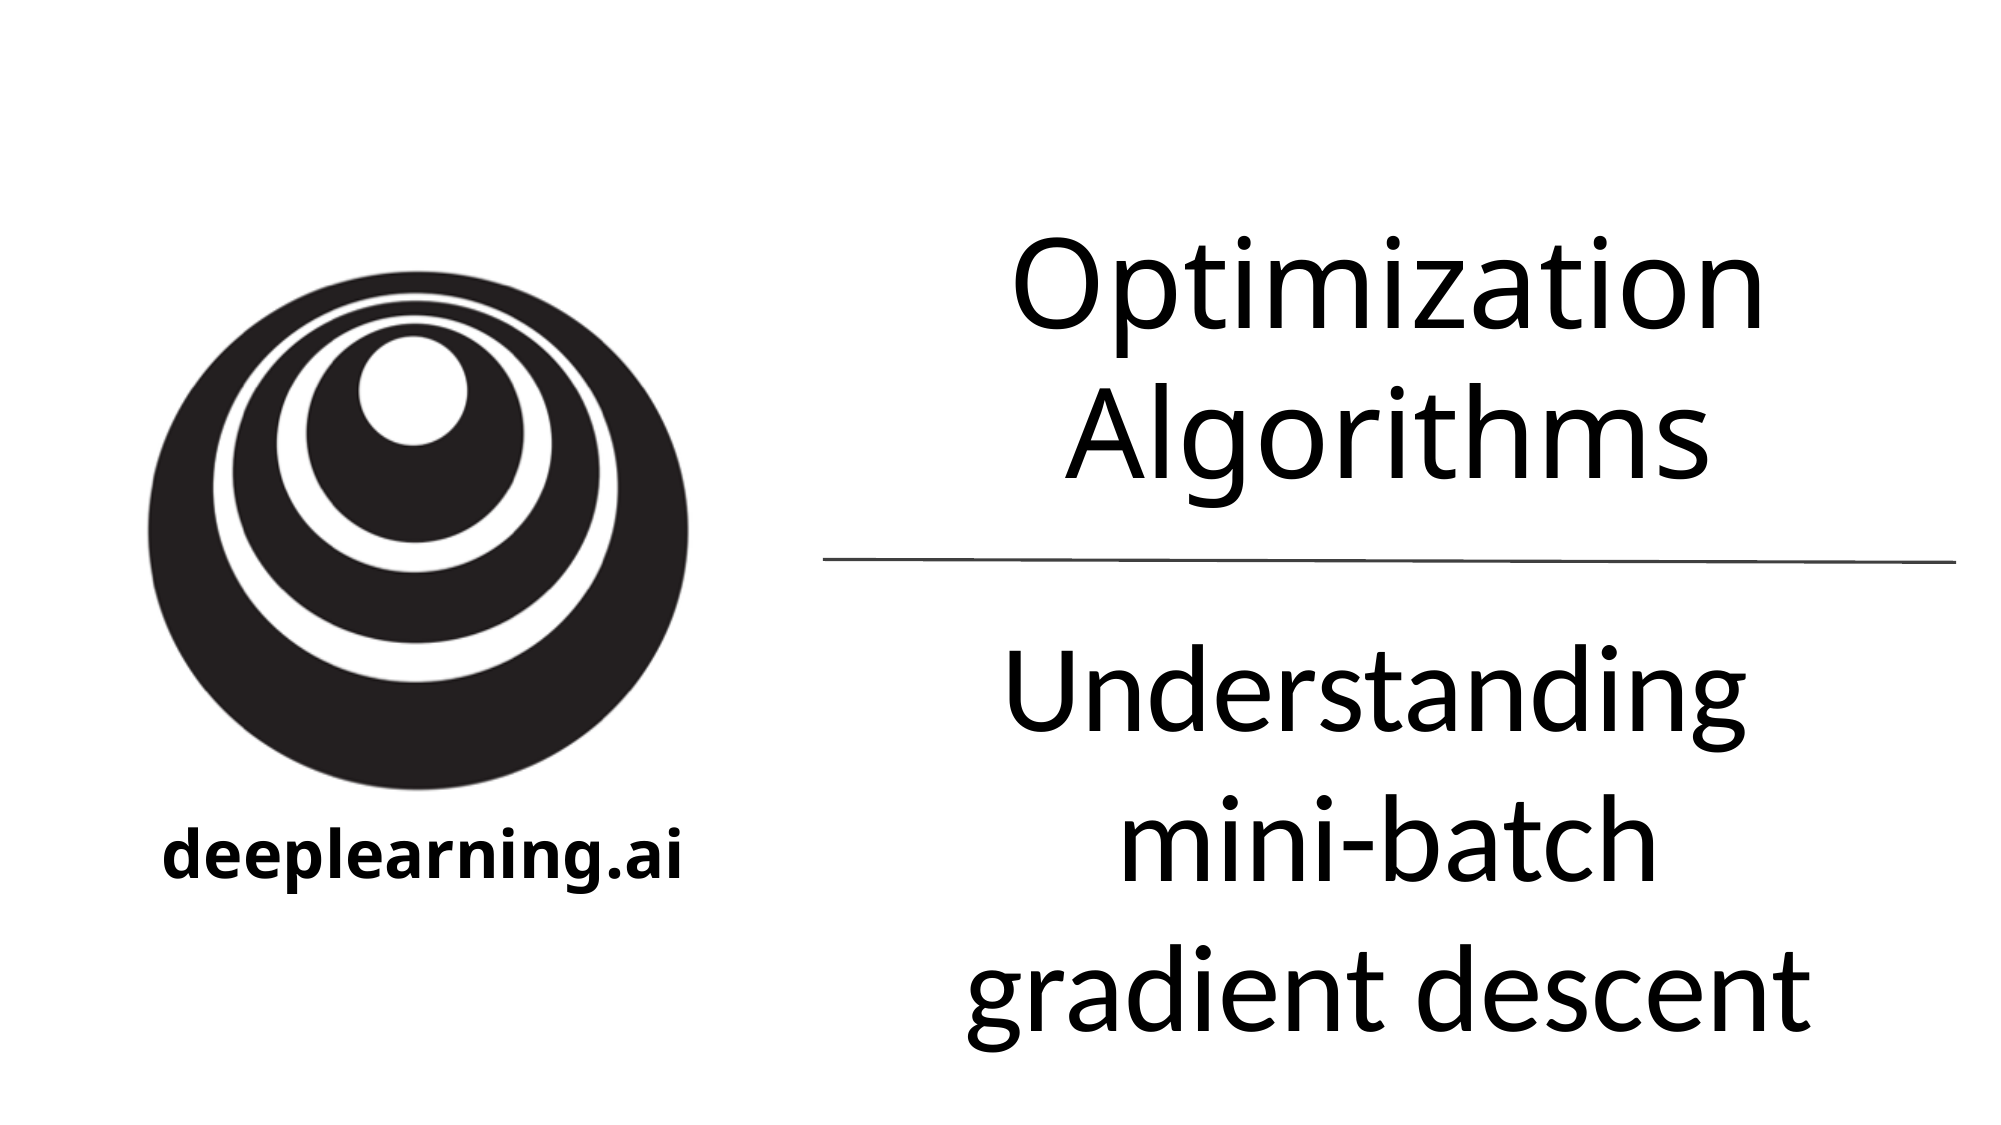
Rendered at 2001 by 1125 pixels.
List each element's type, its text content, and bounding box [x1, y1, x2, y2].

title Optimization Algorithms [929, 194, 1850, 512]
text_box Understanding mini-batch gradient descent [778, 599, 2000, 1065]
picture [108, 234, 739, 768]
text_box deeplearning.ai [56, 768, 790, 901]
